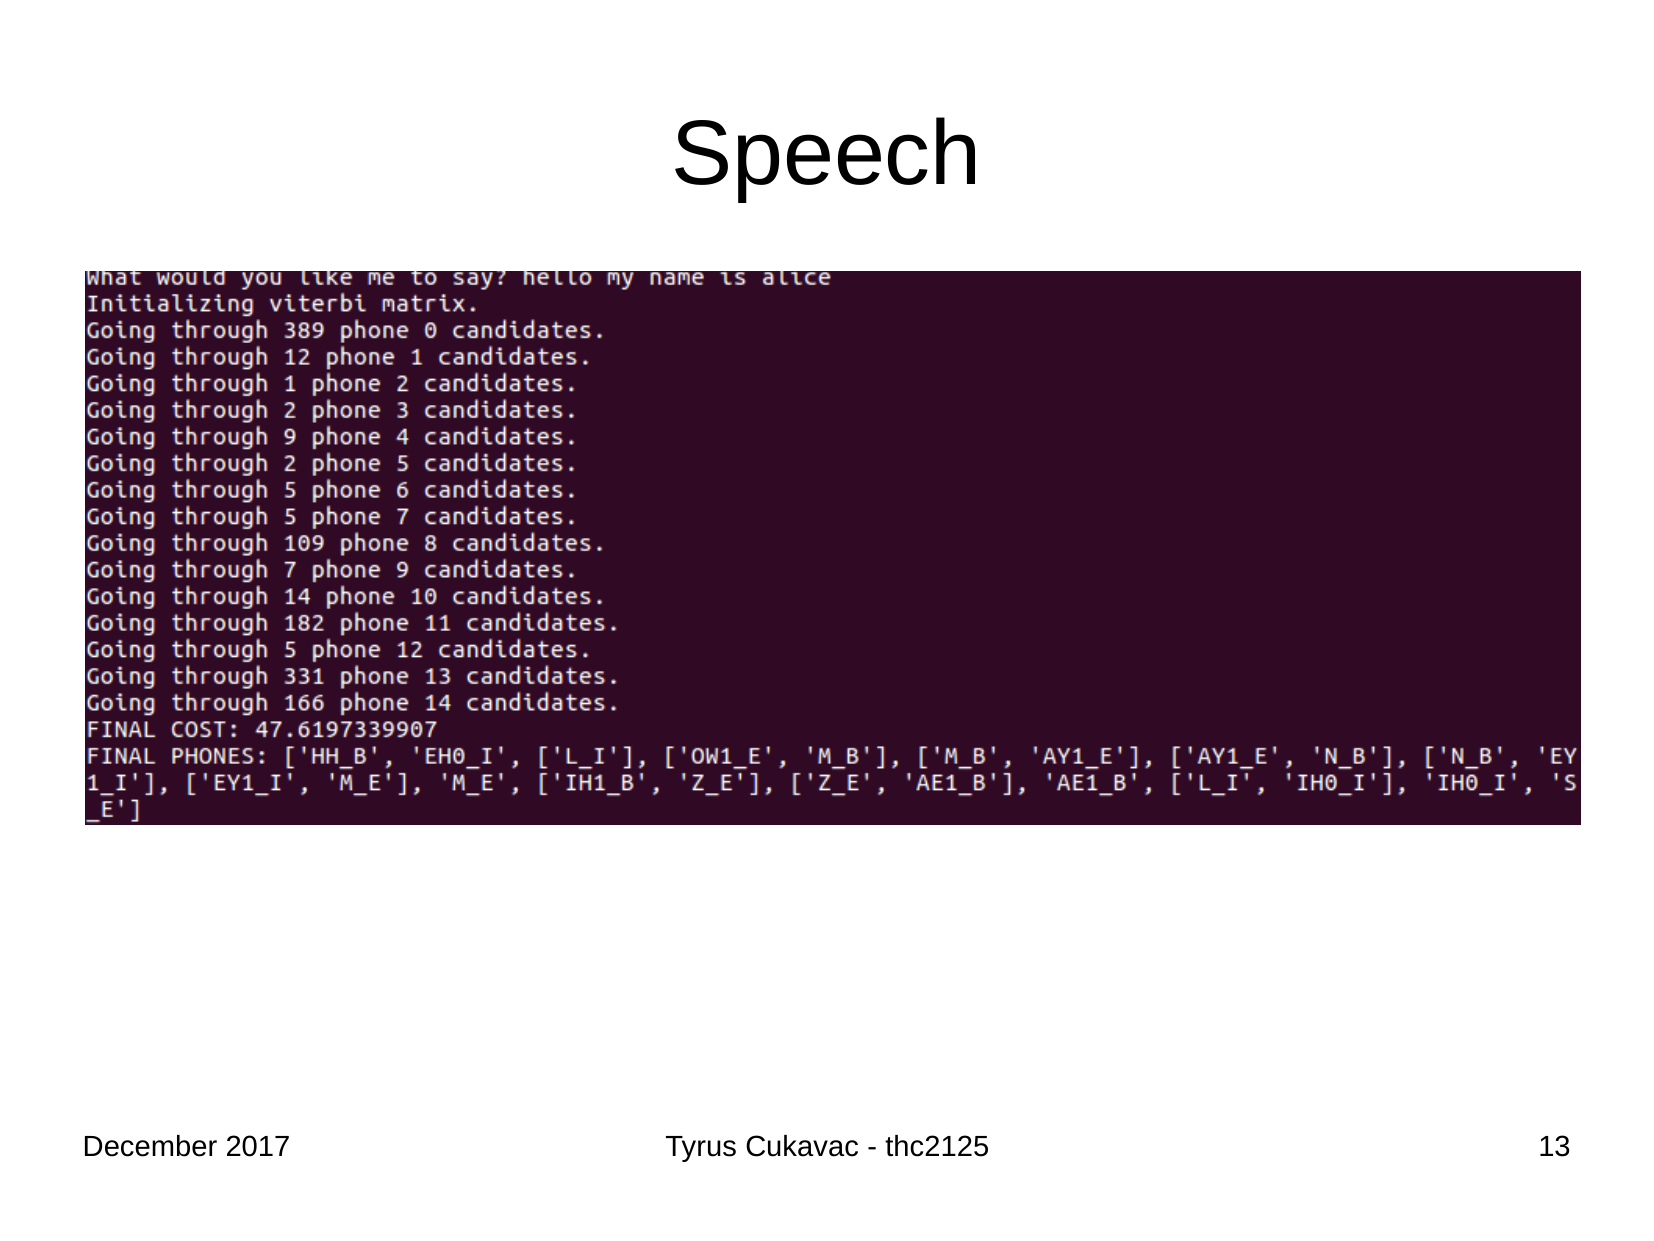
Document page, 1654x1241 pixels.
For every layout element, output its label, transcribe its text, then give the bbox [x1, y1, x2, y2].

picture [85, 271, 1581, 826]
title Speech [82, 49, 1571, 257]
